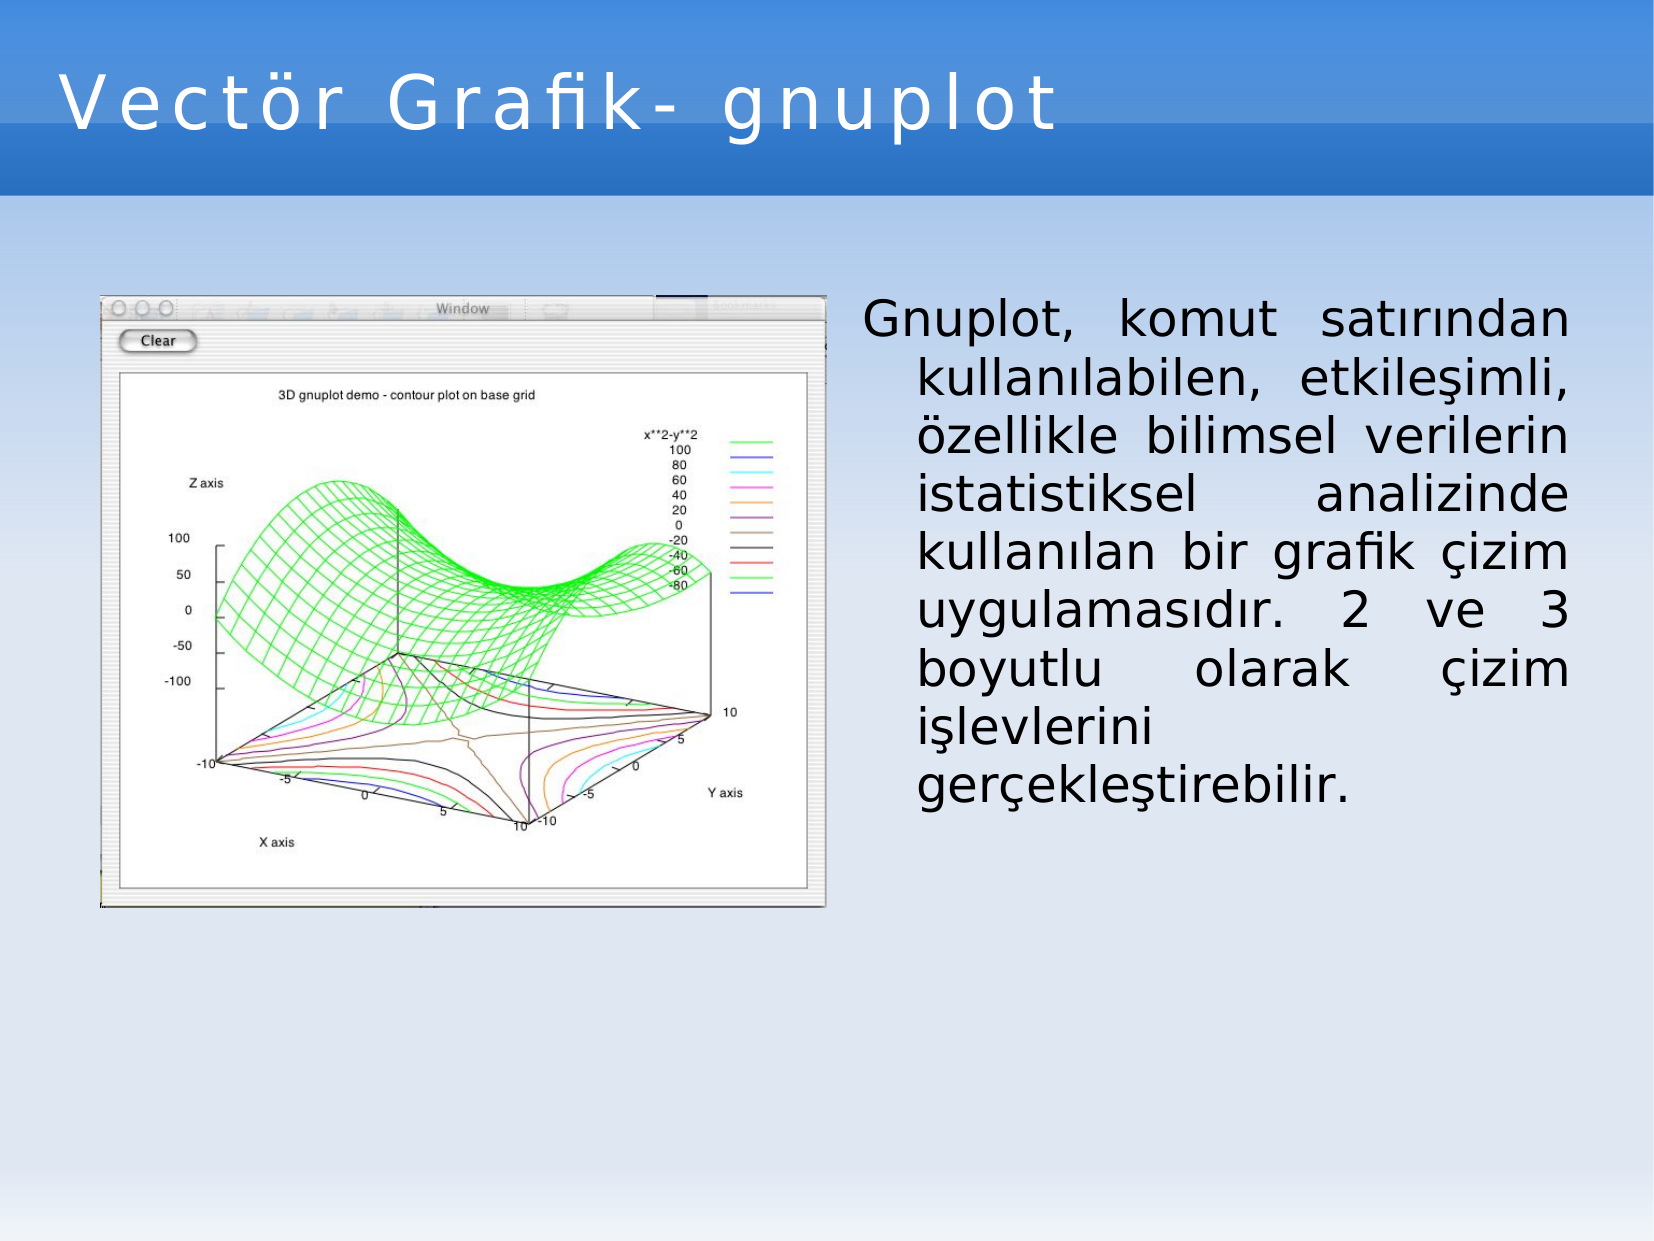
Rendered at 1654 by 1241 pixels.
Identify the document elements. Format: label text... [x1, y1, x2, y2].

picture [0, 0, 1654, 1241]
list Gnuplot, komut satırından kullanılabilen, etkileşimli, özellikle bilimsel verilerin istatistiksel analizinde kullanılan bir grafik çizim uygulamasıdır. 2 ve 3 boyutlu olarak çizim işlevlerini gerçekleştirebilir. [845, 290, 1572, 1109]
title Vectör Grafik- gnuplot [59, 29, 1270, 178]
